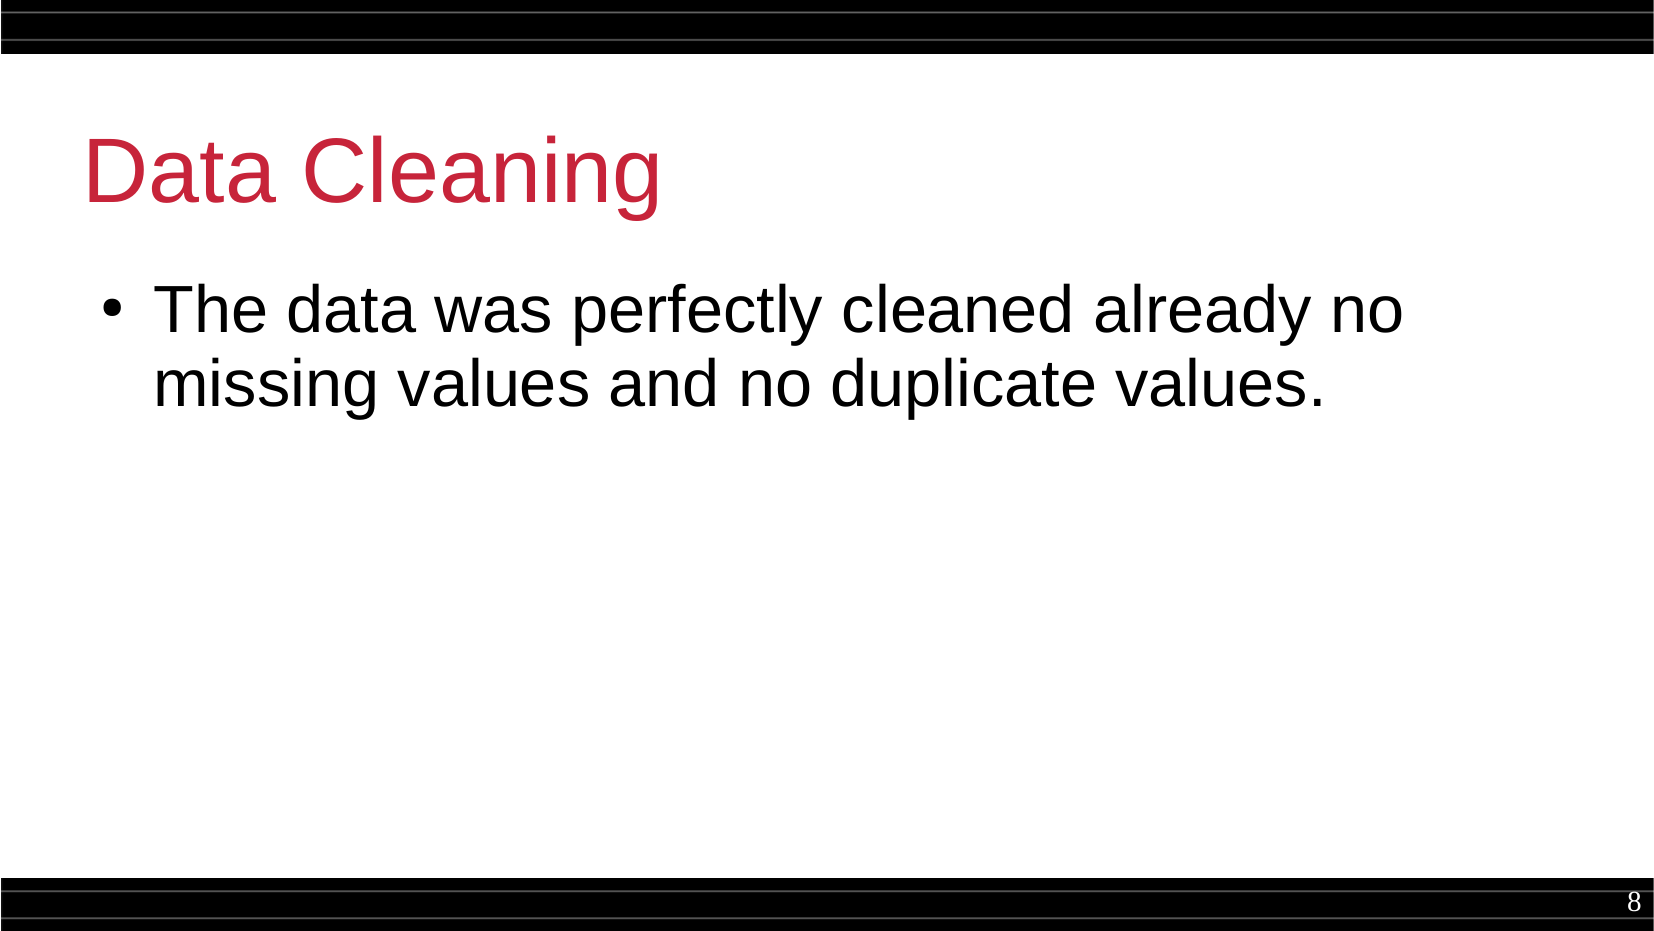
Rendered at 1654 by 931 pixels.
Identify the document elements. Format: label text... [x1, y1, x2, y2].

list The data was perfectly cleaned already no missing values and no duplicate values. [82, 271, 1571, 758]
title Data Cleaning [82, 92, 1571, 249]
picture [1, 0, 1654, 54]
picture [1, 878, 1654, 931]
